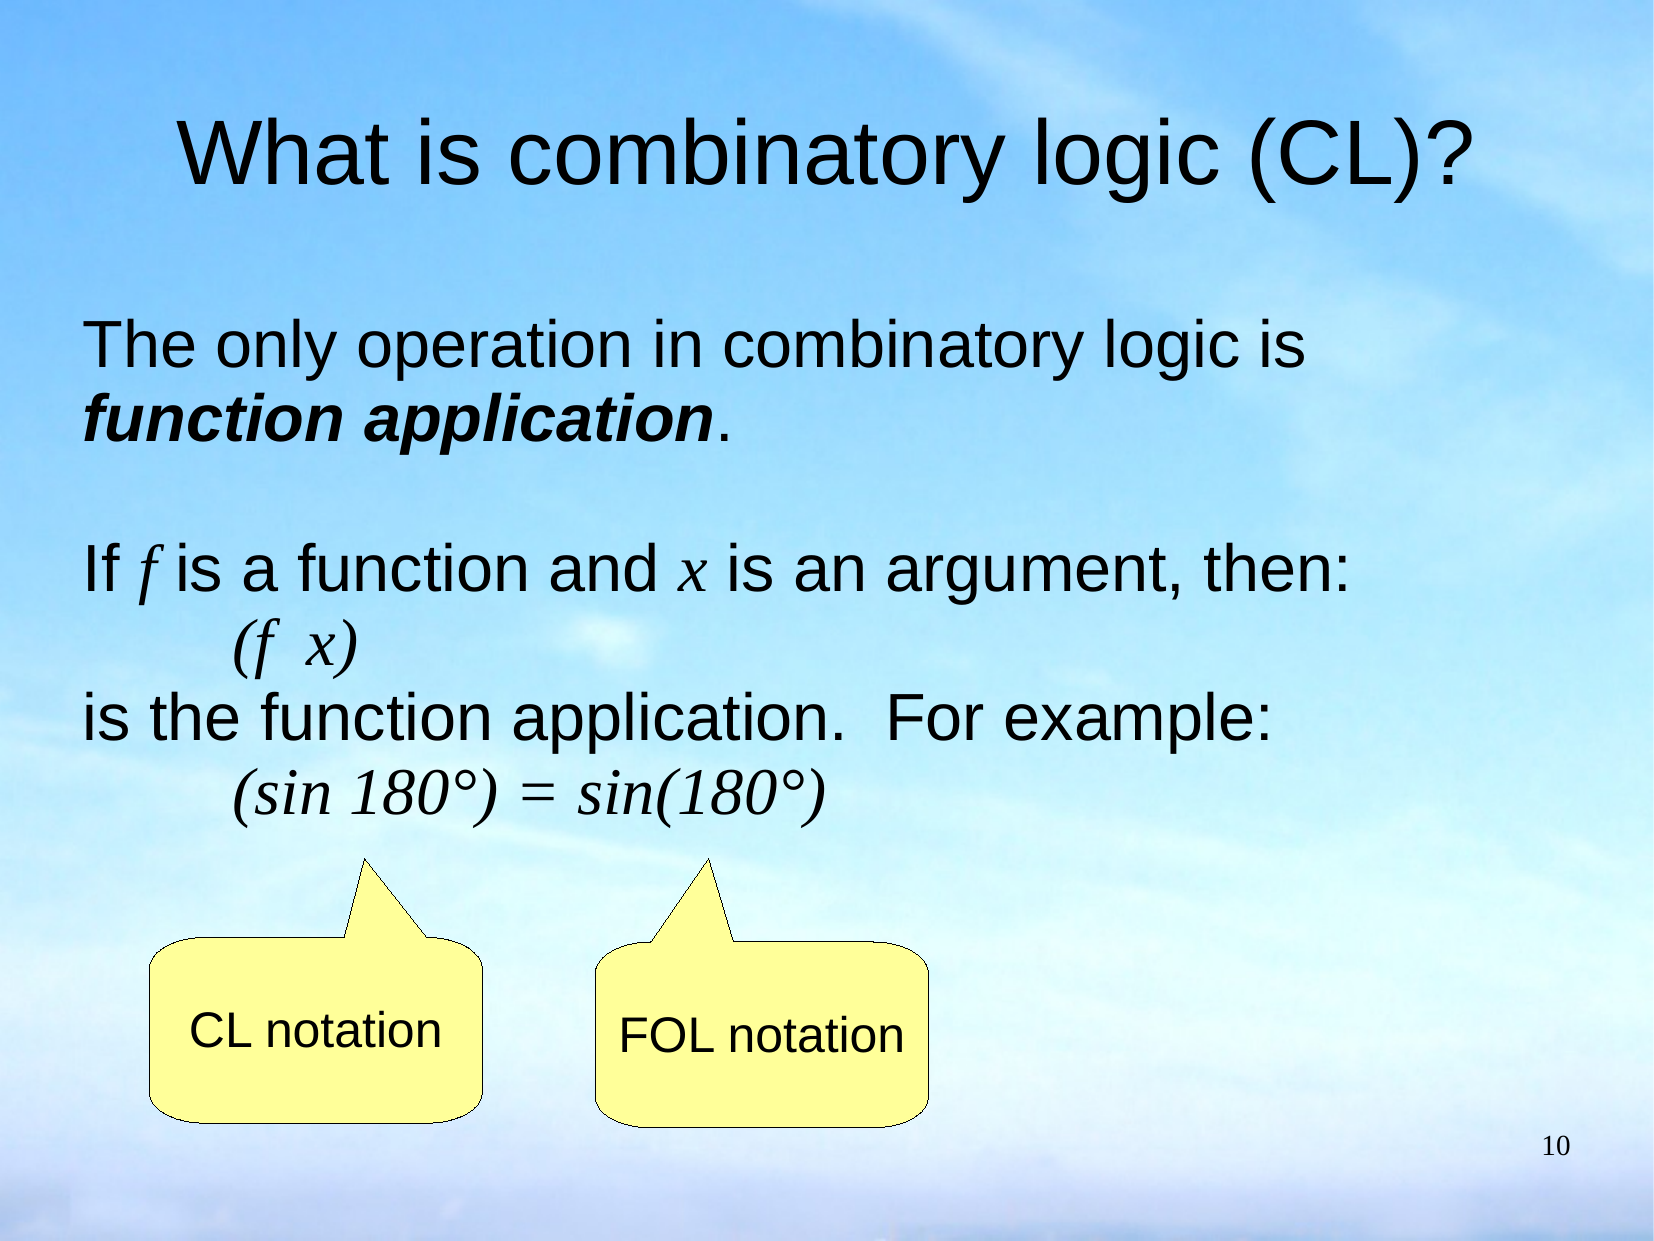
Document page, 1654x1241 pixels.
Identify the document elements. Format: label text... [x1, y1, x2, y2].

subtitle The only operation in combinatory logic is function application. If f is a function and x is an argument, then: (f x) is the function application. For example: (sin 180°) = sin(180°) [82, 297, 1571, 838]
title What is combinatory logic (CL)? [82, 56, 1571, 250]
picture [0, 0, 1654, 1241]
text_box CL notation [149, 858, 483, 1124]
text_box FOL notation [595, 858, 929, 1128]
